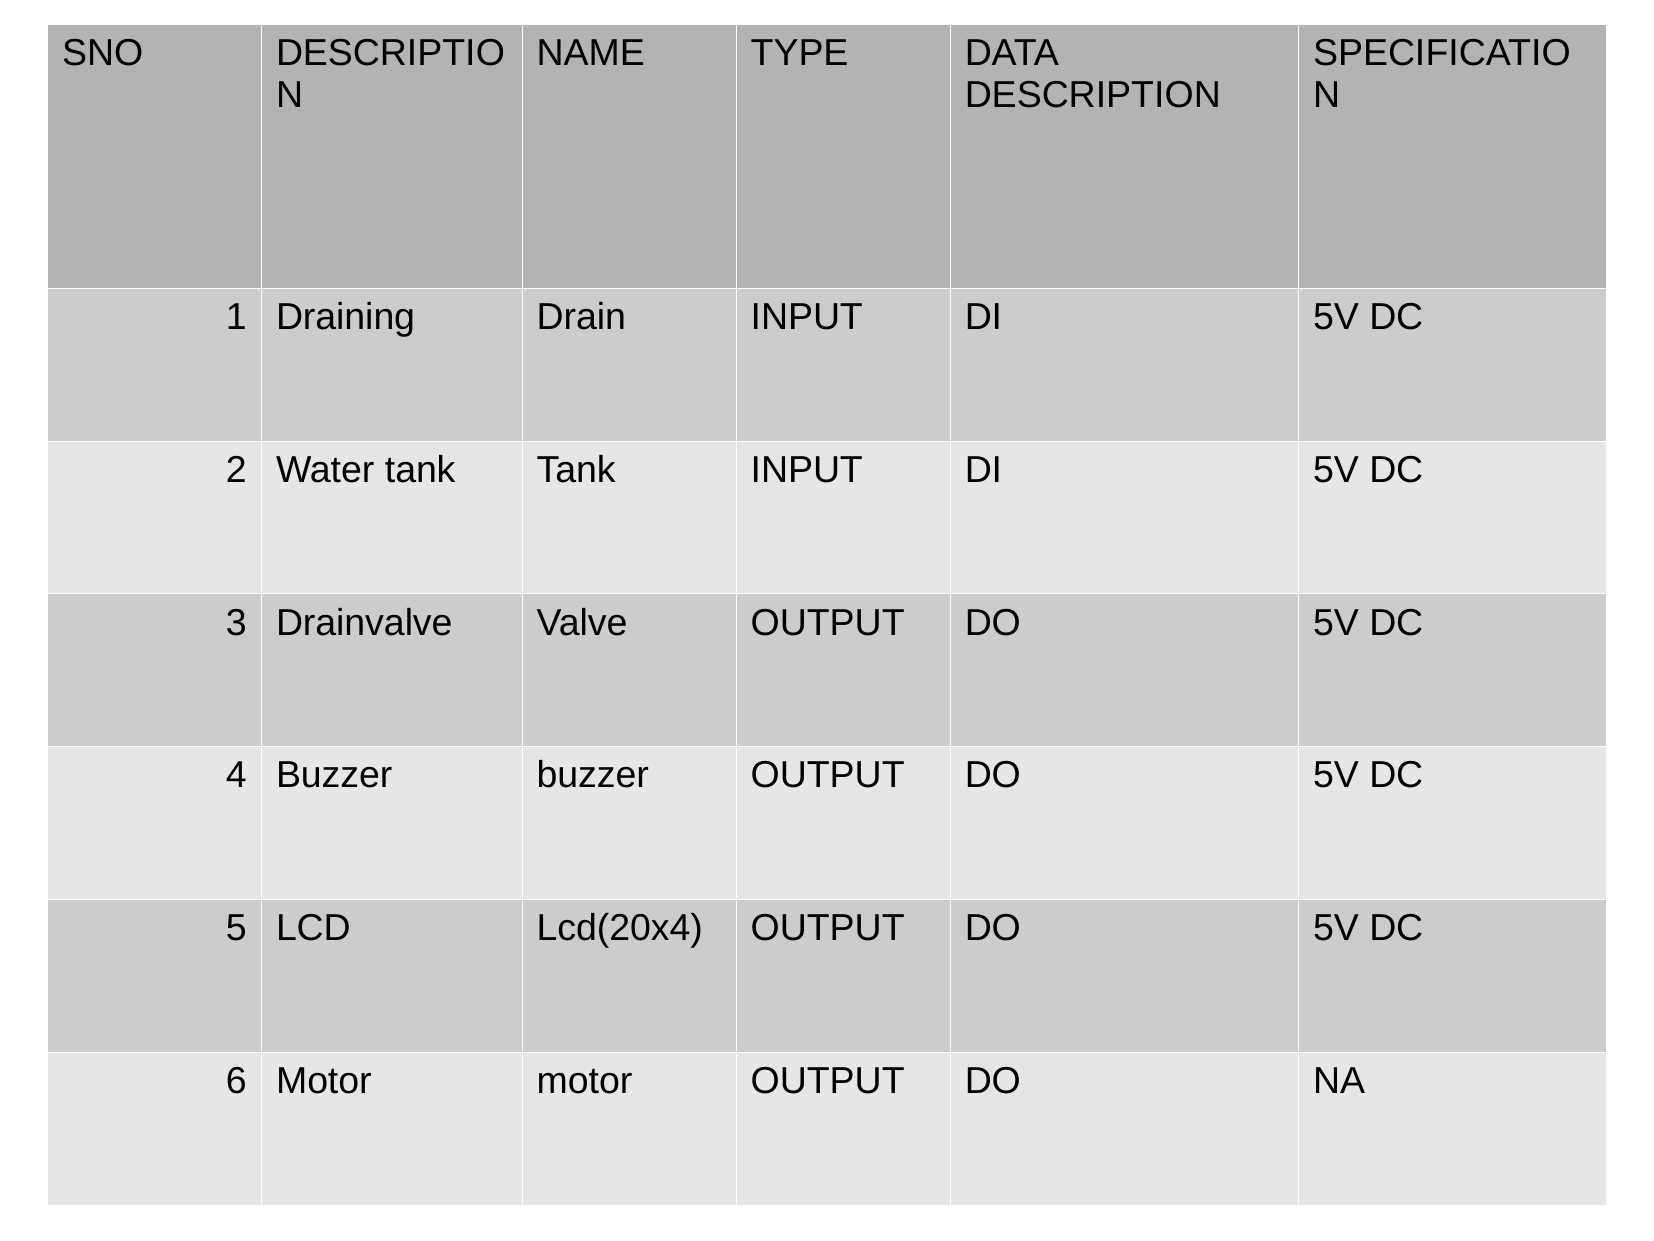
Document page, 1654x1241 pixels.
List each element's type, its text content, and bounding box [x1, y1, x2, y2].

table_cell Tank [523, 442, 736, 593]
table_header TYPE [737, 25, 950, 288]
table_cell Valve [523, 594, 736, 746]
table_cell Lcd(20x4) [523, 900, 736, 1052]
table_cell 5V DC [1299, 289, 1606, 441]
table_cell 5V DC [1299, 594, 1606, 746]
table_cell LCD [262, 900, 522, 1052]
table_cell OUTPUT [737, 747, 950, 899]
table_cell 2 [48, 442, 261, 593]
table_cell OUTPUT [737, 1053, 950, 1205]
table_cell DO [951, 900, 1298, 1052]
table_cell INPUT [737, 442, 950, 593]
table_cell NA [1299, 1053, 1606, 1205]
table_header SNO [48, 25, 261, 288]
table_cell OUTPUT [737, 594, 950, 746]
table_cell DO [951, 747, 1298, 899]
table_cell 5V DC [1299, 747, 1606, 899]
table_cell DO [951, 1053, 1298, 1205]
table_cell 5V DC [1299, 442, 1606, 593]
table_header DESCRIPTION [262, 25, 522, 288]
table_cell Buzzer [262, 747, 522, 899]
table_header SPECIFICATION [1299, 25, 1606, 288]
table_cell Drain [523, 289, 736, 441]
table_cell Motor [262, 1053, 522, 1205]
table_cell INPUT [737, 289, 950, 441]
table_cell 5 [48, 900, 261, 1052]
table_cell 5V DC [1299, 900, 1606, 1052]
table_cell 1 [48, 289, 261, 441]
table_cell motor [523, 1053, 736, 1205]
table_cell OUTPUT [737, 900, 950, 1052]
table_cell DO [951, 594, 1298, 746]
table_cell 4 [48, 747, 261, 899]
table_cell 3 [48, 594, 261, 746]
table_cell DI [951, 289, 1298, 441]
table_cell Water tank [262, 442, 522, 593]
table_cell Drainvalve [262, 594, 522, 746]
table_header DATA DESCRIPTION [951, 25, 1298, 288]
table_header NAME [523, 25, 736, 288]
table_cell DI [951, 442, 1298, 593]
table_cell buzzer [523, 747, 736, 899]
table_cell 6 [48, 1053, 261, 1205]
table_cell Draining [262, 289, 522, 441]
